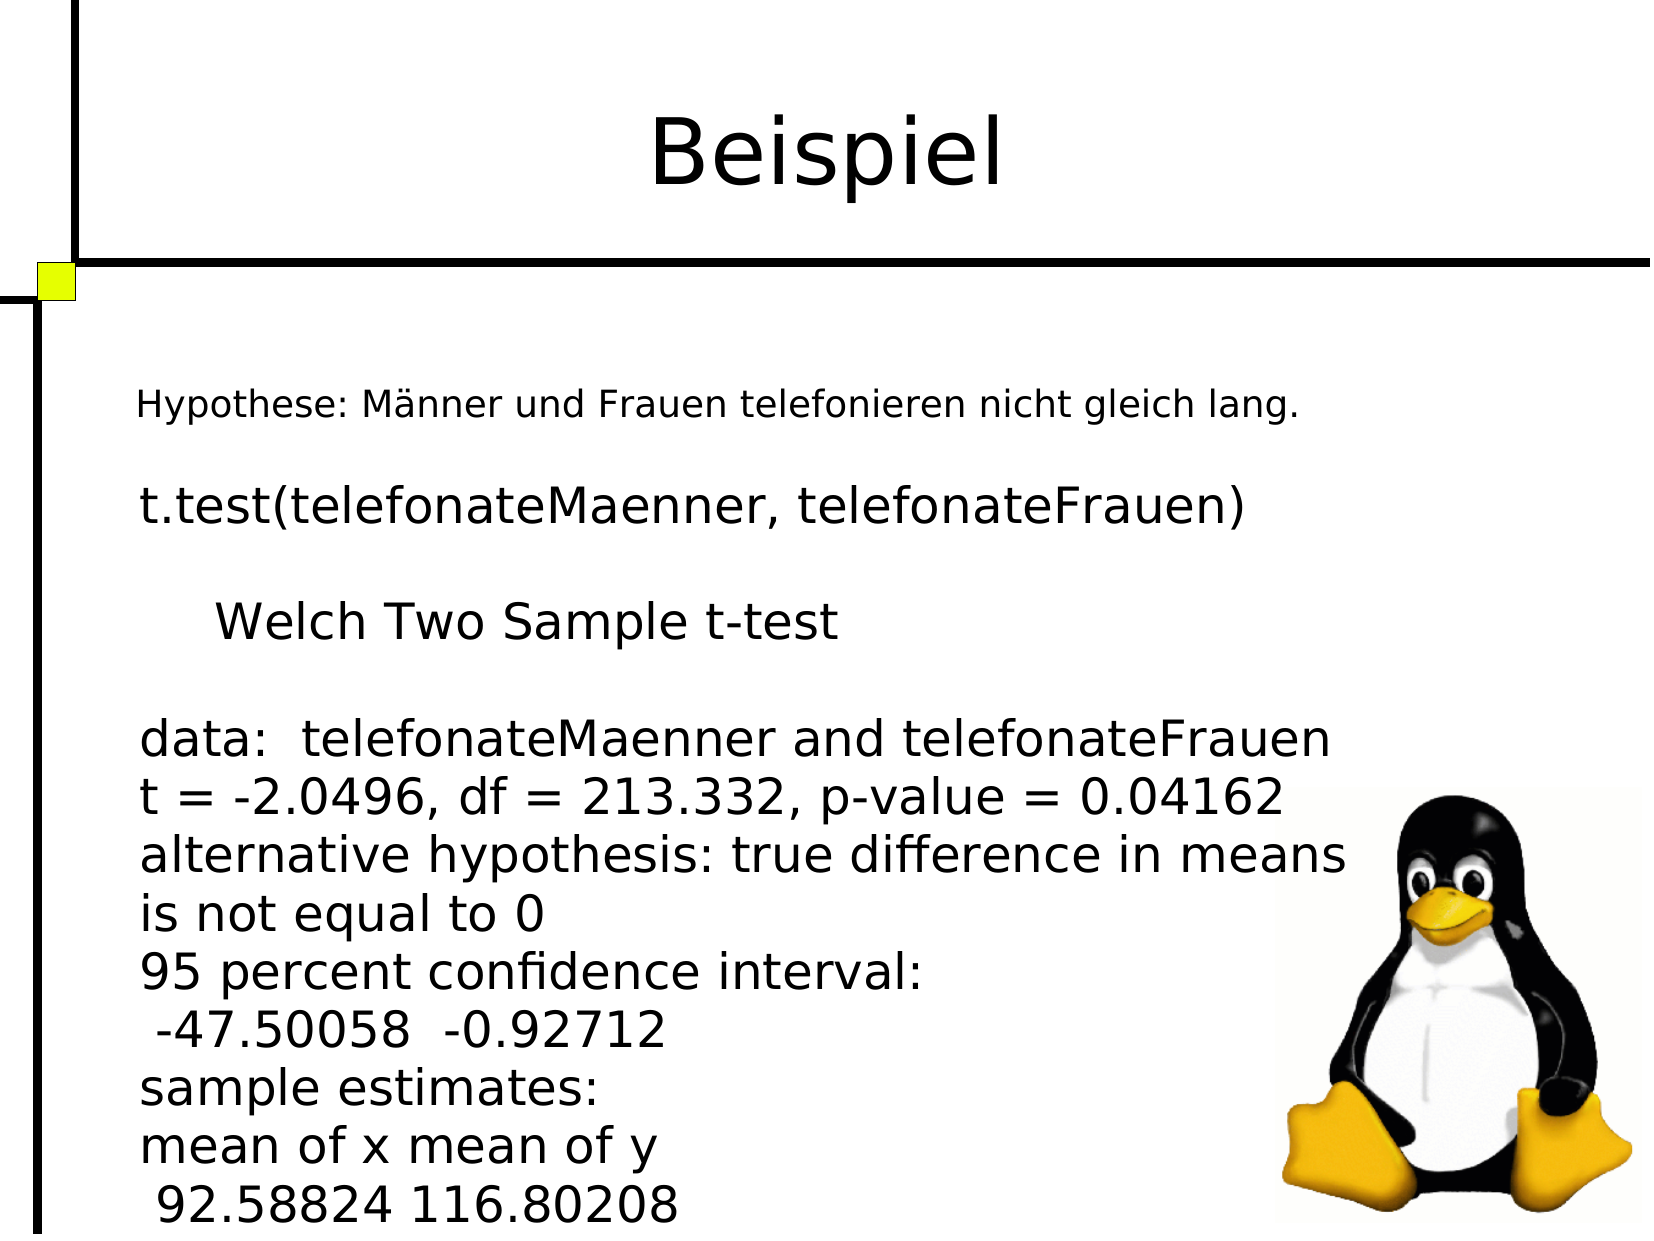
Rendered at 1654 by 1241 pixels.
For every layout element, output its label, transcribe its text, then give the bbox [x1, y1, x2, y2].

picture [1388, 787, 1642, 1223]
text_box Hypothese: Männer und Frauen telefonieren nicht gleich lang. [120, 375, 1313, 434]
text_box t.test(telefonateMaenner, telefonateFrauen) Welch Two Sample t-test data: telefonateMaenner and telefonateFrauen t = -2.0496, df = 213.332, p-value = 0.04162 alternative hypothesis: true difference in means is not equal to 0 95 percent confidence interval: -47.50058 -0.92712 sample estimates: mean of x mean of y 92.58824 116.80208 [125, 469, 1388, 1241]
title Beispiel [82, 49, 1571, 257]
